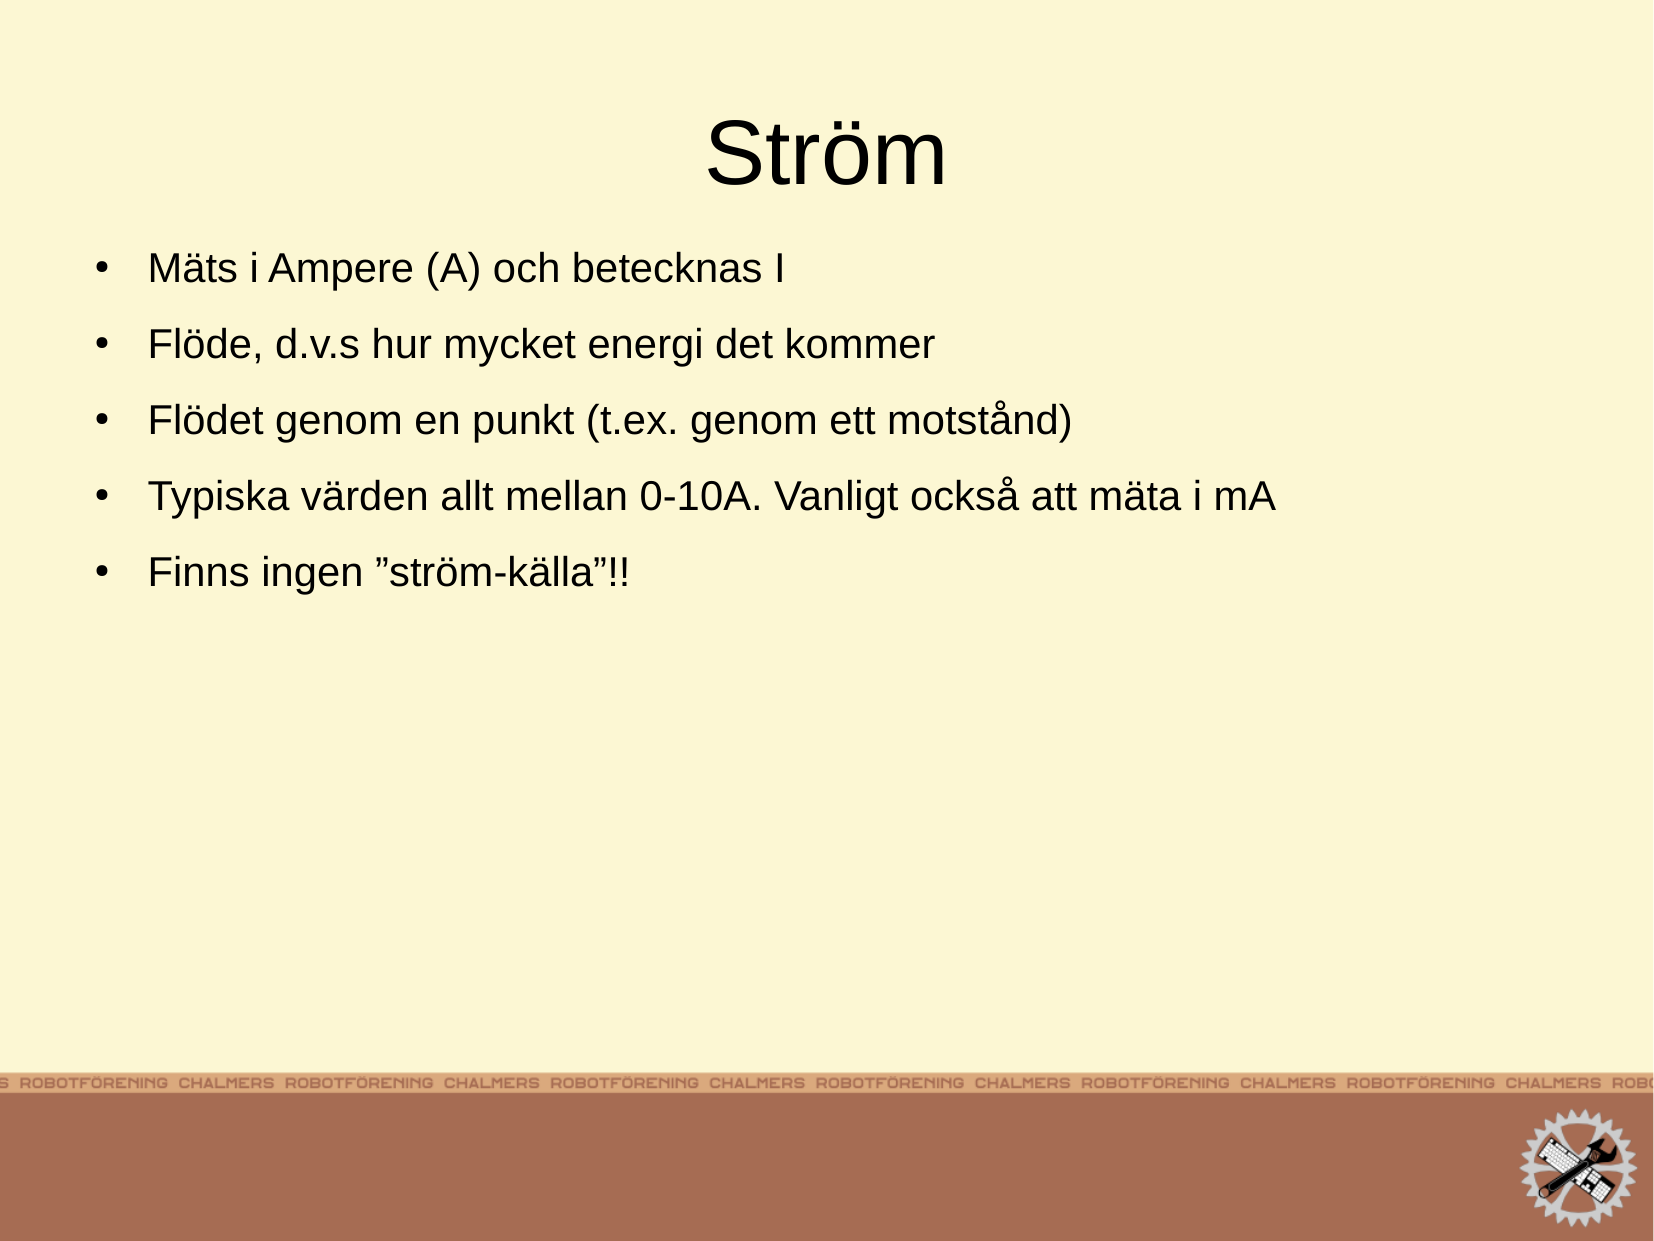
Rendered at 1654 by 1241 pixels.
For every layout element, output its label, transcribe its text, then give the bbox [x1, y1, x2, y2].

title Ström [82, 49, 1571, 257]
list Mäts i Ampere (A) och betecknas I Flöde, d.v.s hur mycket energi det kommer Flödet genom en punkt (t.ex. genom ett motstånd) Typiska värden allt mellan 0-10A. Vanligt också att mäta i mA Finns ingen ”ström-källa”!! [76, 244, 1565, 1063]
picture [0, 0, 1654, 1241]
